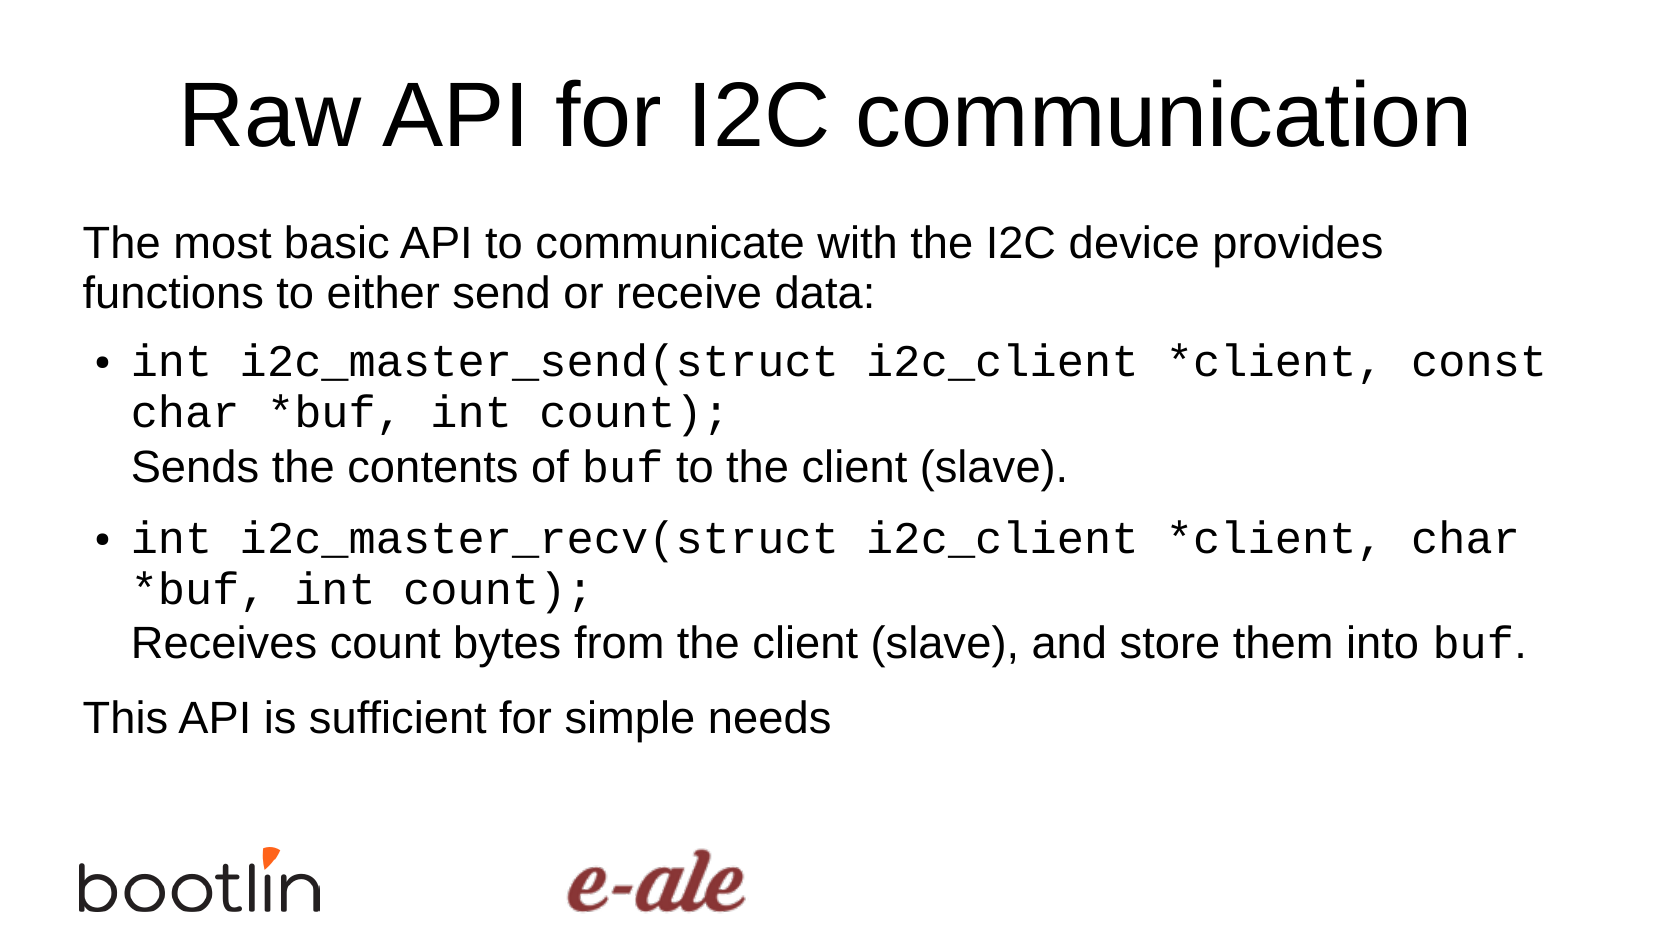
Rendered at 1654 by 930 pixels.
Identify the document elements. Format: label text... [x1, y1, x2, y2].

title Raw API for I2C communication [82, 37, 1571, 193]
picture [79, 847, 320, 912]
picture [565, 847, 749, 915]
list The most basic API to communicate with the I2C device provides functions to either send or receive data: int i2c_master_send(struct i2c_client *client, const char *buf, int count); Sends the contents of buf to the client (slave). int i2c_master_recv(struct i2c_client *client, char *buf, int count); Receives count bytes from the client (slave), and store them into buf. This API is sufficient for simple needs [82, 217, 1571, 757]
